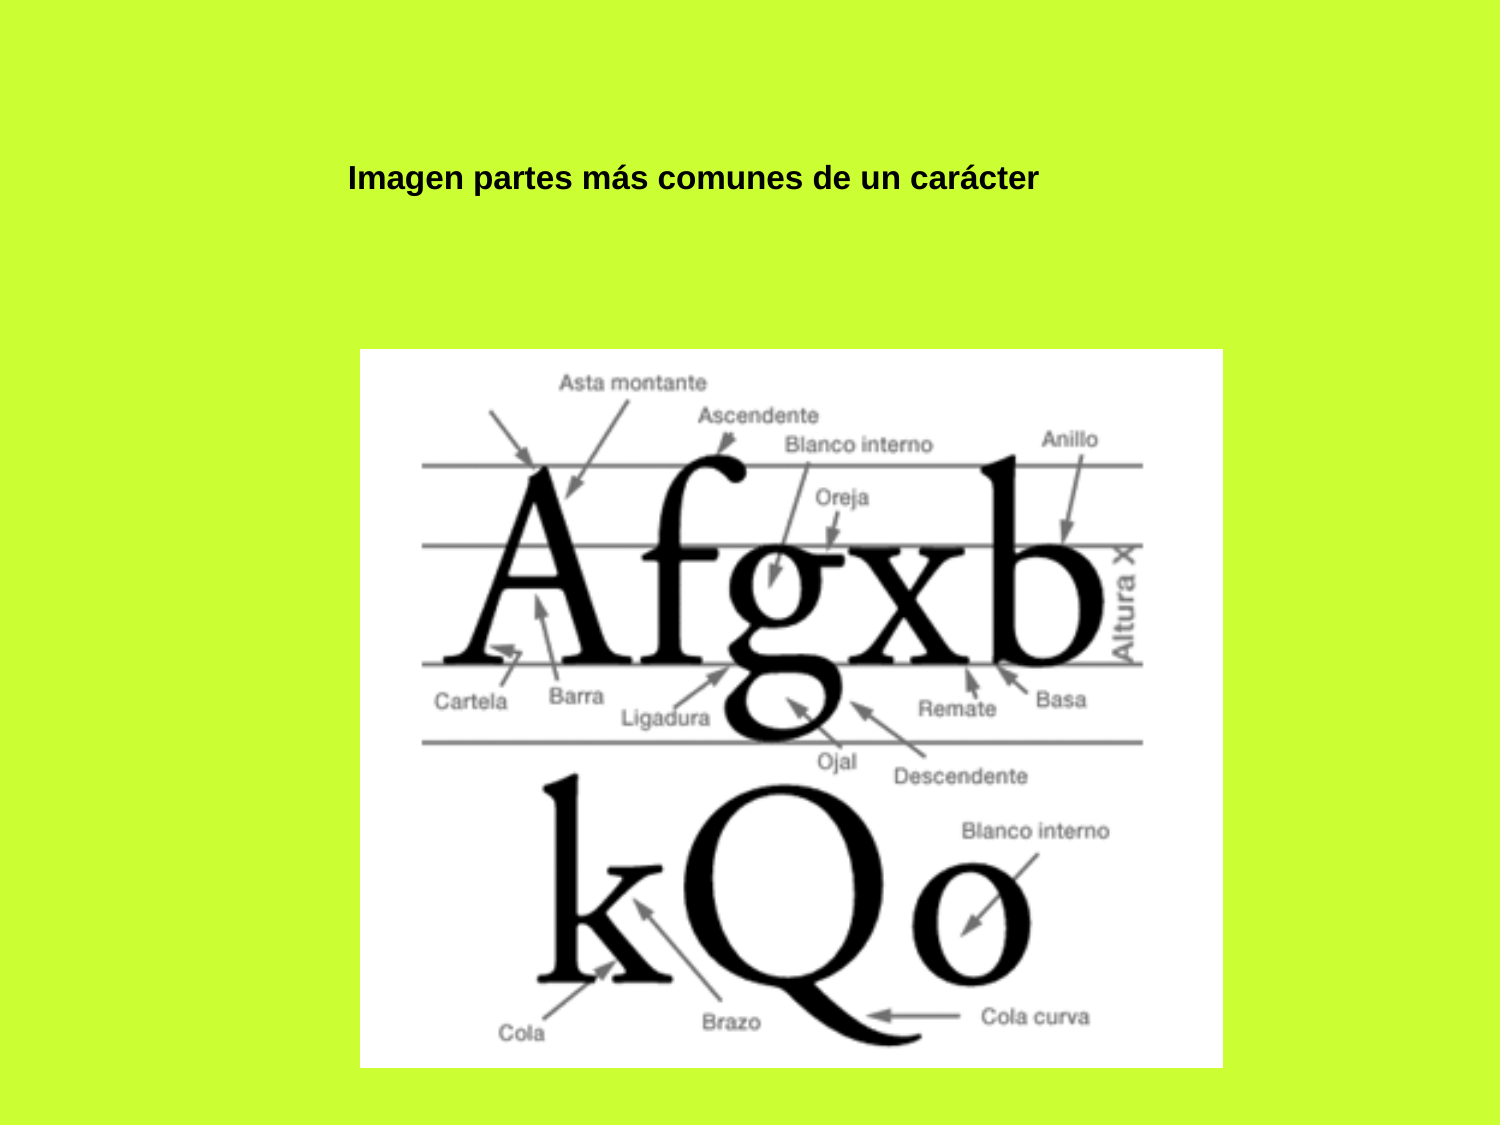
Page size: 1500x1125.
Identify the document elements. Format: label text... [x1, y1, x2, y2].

picture [360, 349, 1223, 1068]
text_box Imagen partes más comunes de un carácter [42, 148, 1346, 652]
